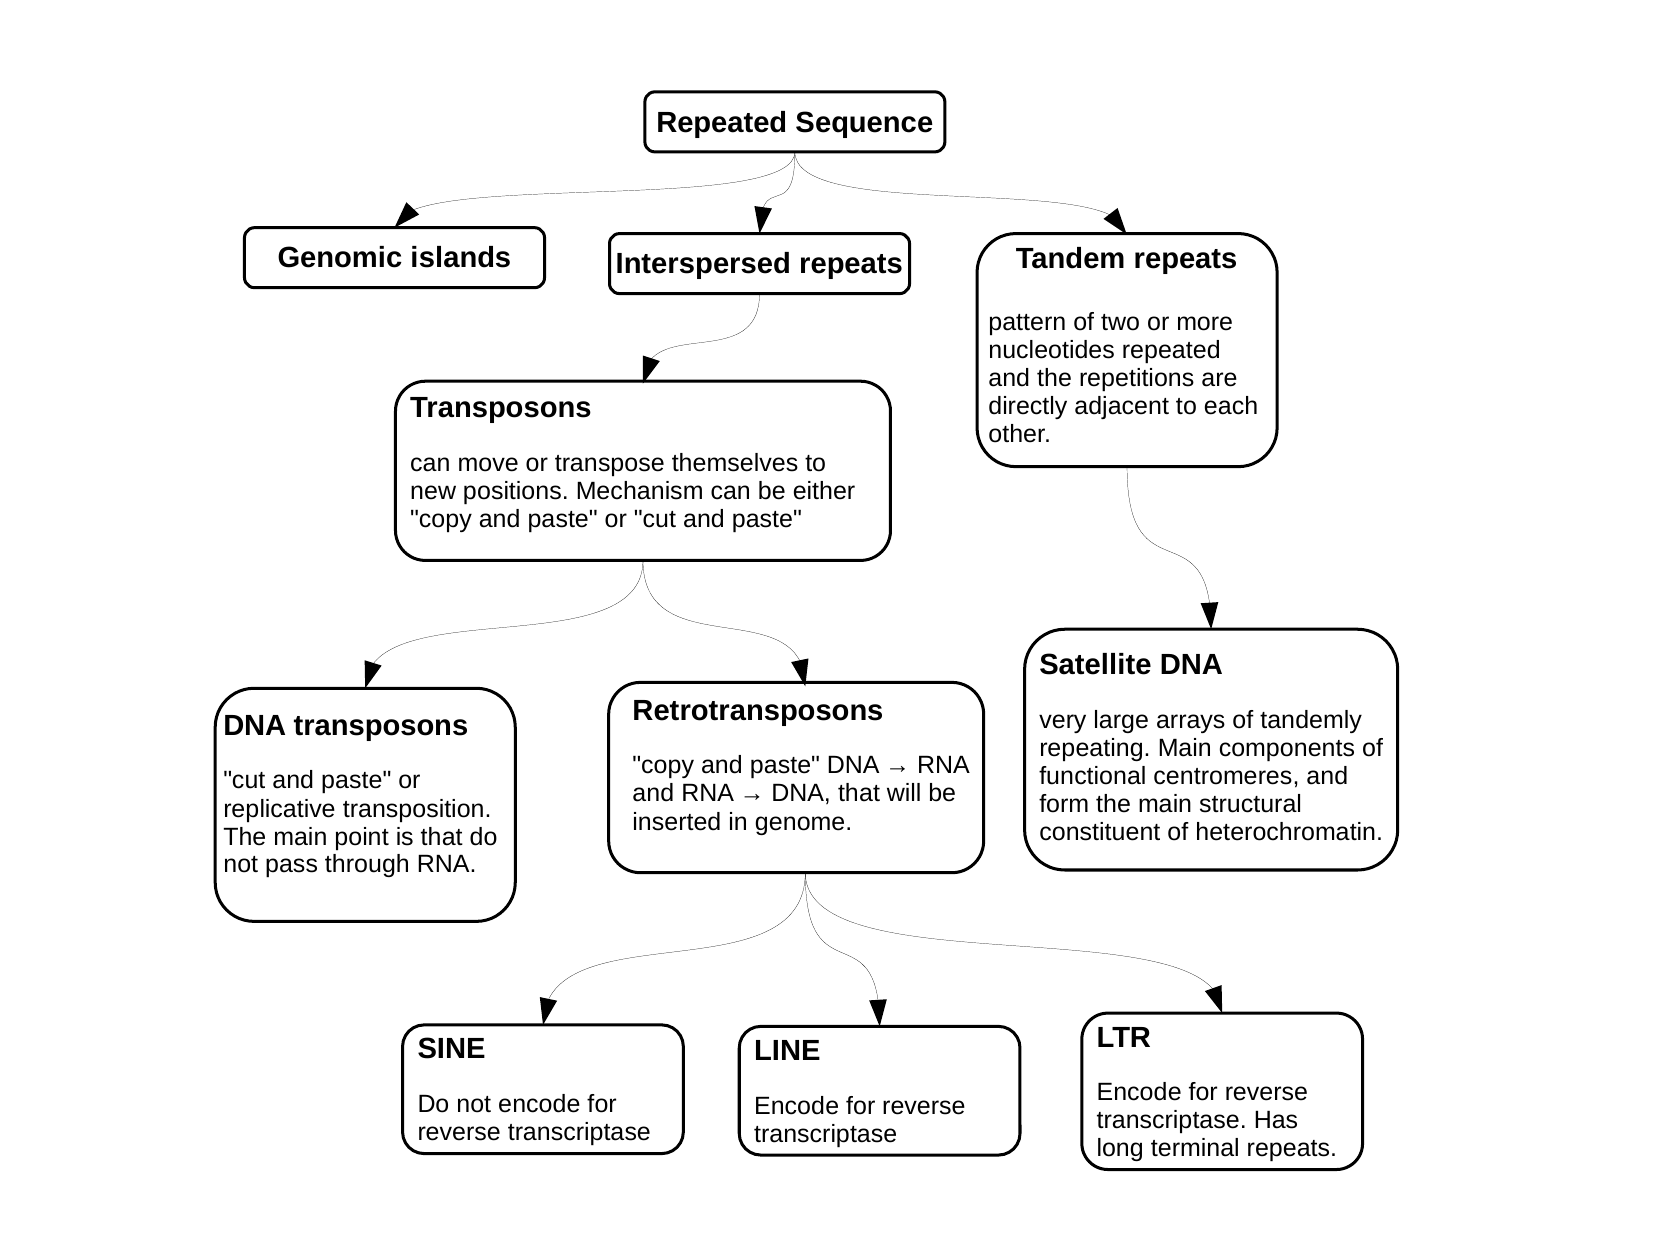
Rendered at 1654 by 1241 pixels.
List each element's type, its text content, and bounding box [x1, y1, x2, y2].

text_box Transposons can move or transpose themselves to new positions. Mechanism can be either "copy and paste" or "cut and paste" [395, 383, 891, 596]
text_box Repeated Sequence [644, 91, 945, 152]
text_box SINE Do not encode for reverse transcriptase [402, 1024, 684, 1182]
text_box LTR Encode for reverse transcriptase. Has long terminal repeats. [1081, 1013, 1363, 1170]
text_box Tandem repeats pattern of two or more nucleotides repeated and the repetitions are directly adjacent to each other. [973, 234, 1280, 516]
text_box Retrotransposons "copy and paste" DNA → RNA and RNA → DNA, that will be inserted in genome. [617, 686, 993, 873]
text_box Genomic islands [244, 227, 545, 288]
text_box DNA transposons "cut and paste" or replicative transposition. The main point is that do not pass through RNA. [208, 701, 516, 975]
text_box Interspersed repeats [609, 233, 910, 294]
text_box Satellite DNA very large arrays of tandemly repeating. Main components of functional centromeres, and form the main structural constituent of heterochromatin. [1027, 640, 1396, 868]
text_box Satellite DNA very large arrays of tandemly repeating. Main components of functional centromeres, and form the main structural constituent of heterochromatin. [1024, 640, 1413, 909]
text_box LINE Encode for reverse transcriptase [739, 1026, 1021, 1183]
